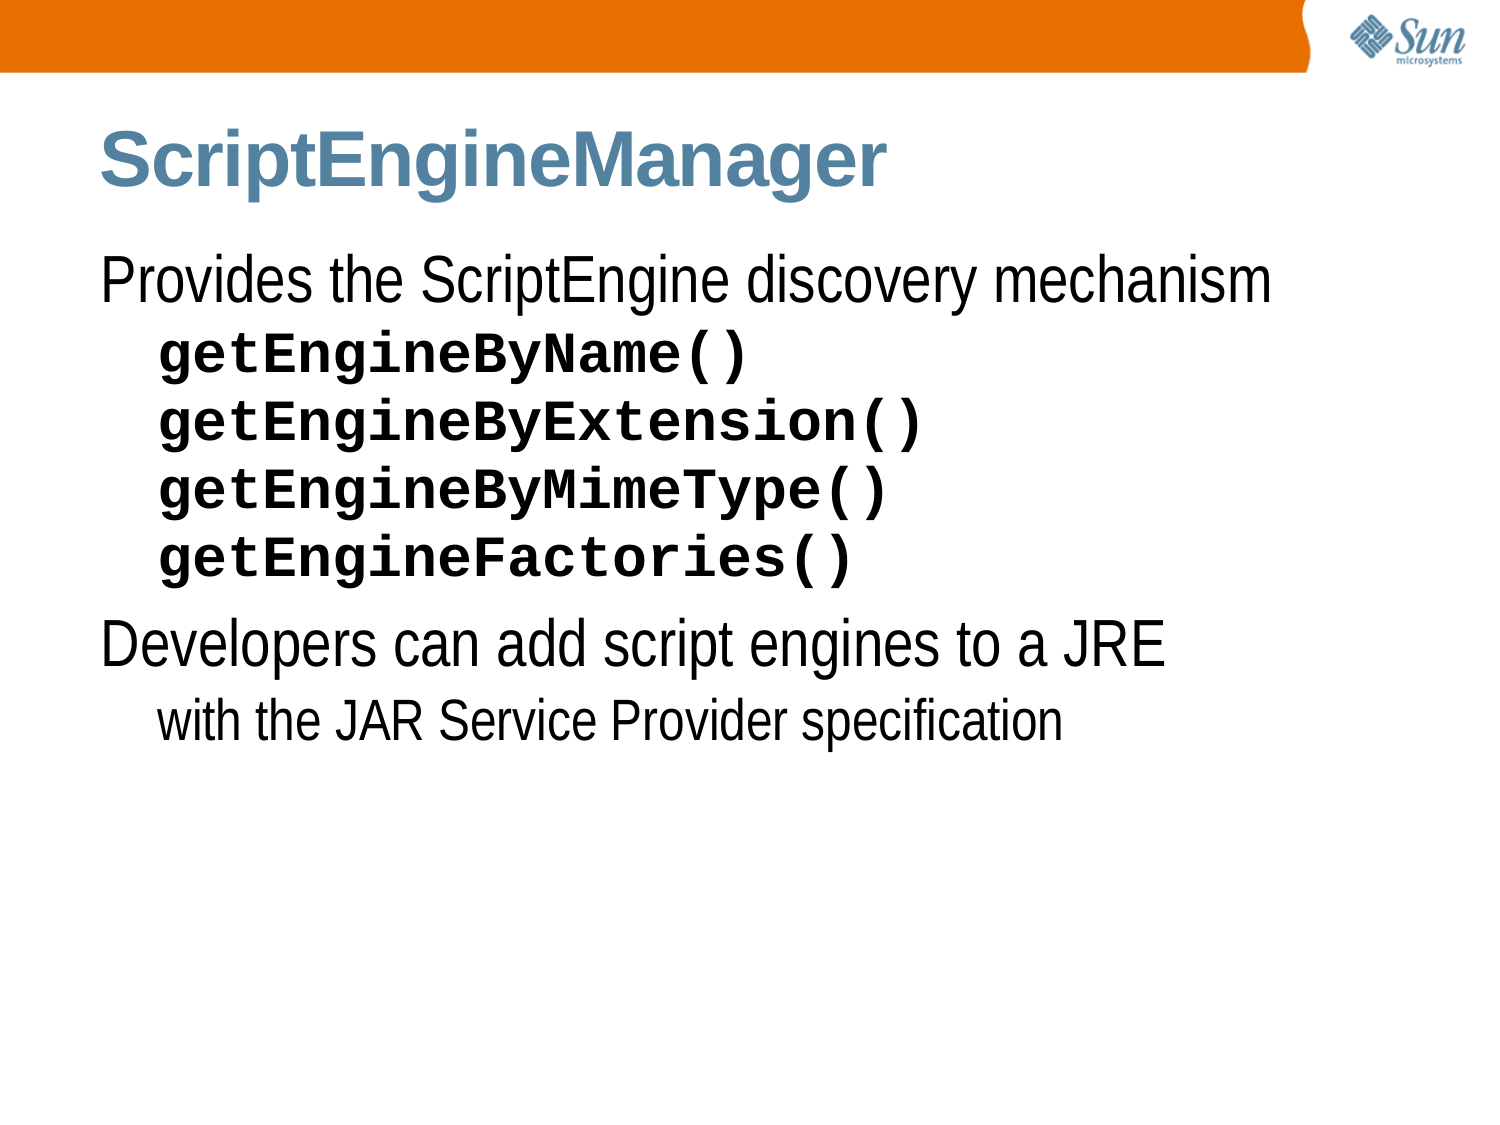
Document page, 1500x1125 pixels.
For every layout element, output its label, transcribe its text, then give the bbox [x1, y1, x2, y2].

picture [0, 0, 1500, 75]
list Provides the ScriptEngine discovery mechanism getEngineByName() getEngineByExtension() getEngineByMimeType() getEngineFactories() Developers can add script engines to a JRE with the JAR Service Provider specification [81, 250, 1432, 943]
title ScriptEngineManager [99, 123, 1462, 228]
